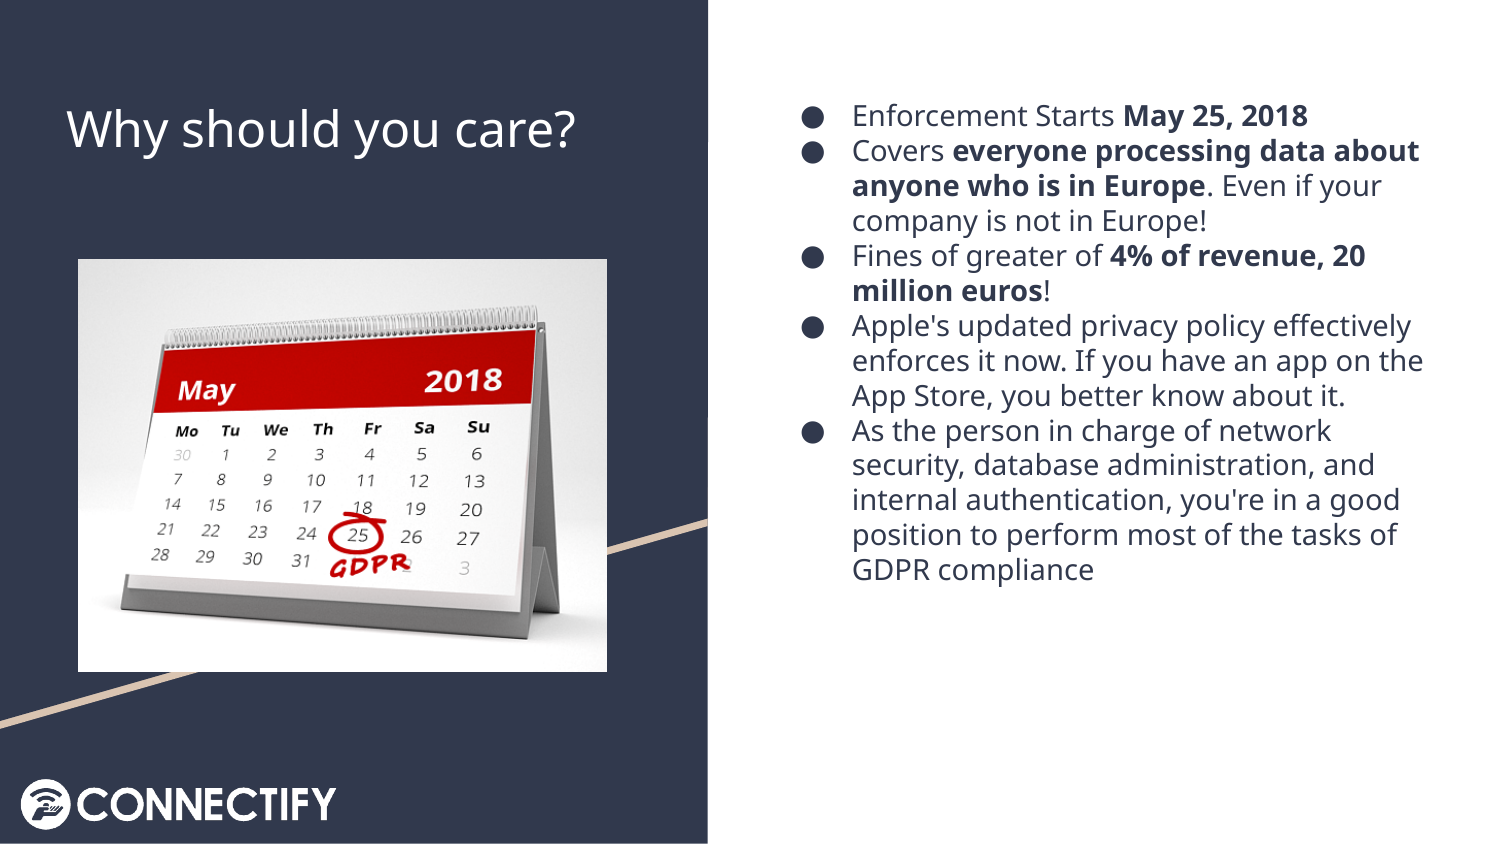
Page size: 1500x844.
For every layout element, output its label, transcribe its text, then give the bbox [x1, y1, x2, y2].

title Why should you care? [51, 82, 660, 494]
list Enforcement Starts May 25, 2018 Covers everyone processing data about anyone who is in Europe. Even if your company is not in Europe! Fines of greater of 4% of revenue, 20 million euros! Apple's updated privacy policy effectively enforces it now. If you have an app on the App Store, you better know about it. As the person in charge of network security, database administration, and internal authentication, you're in a good position to perform most of the tasks of GDPR compliance [761, 82, 1446, 755]
picture [78, 259, 607, 672]
picture [13, 775, 344, 833]
